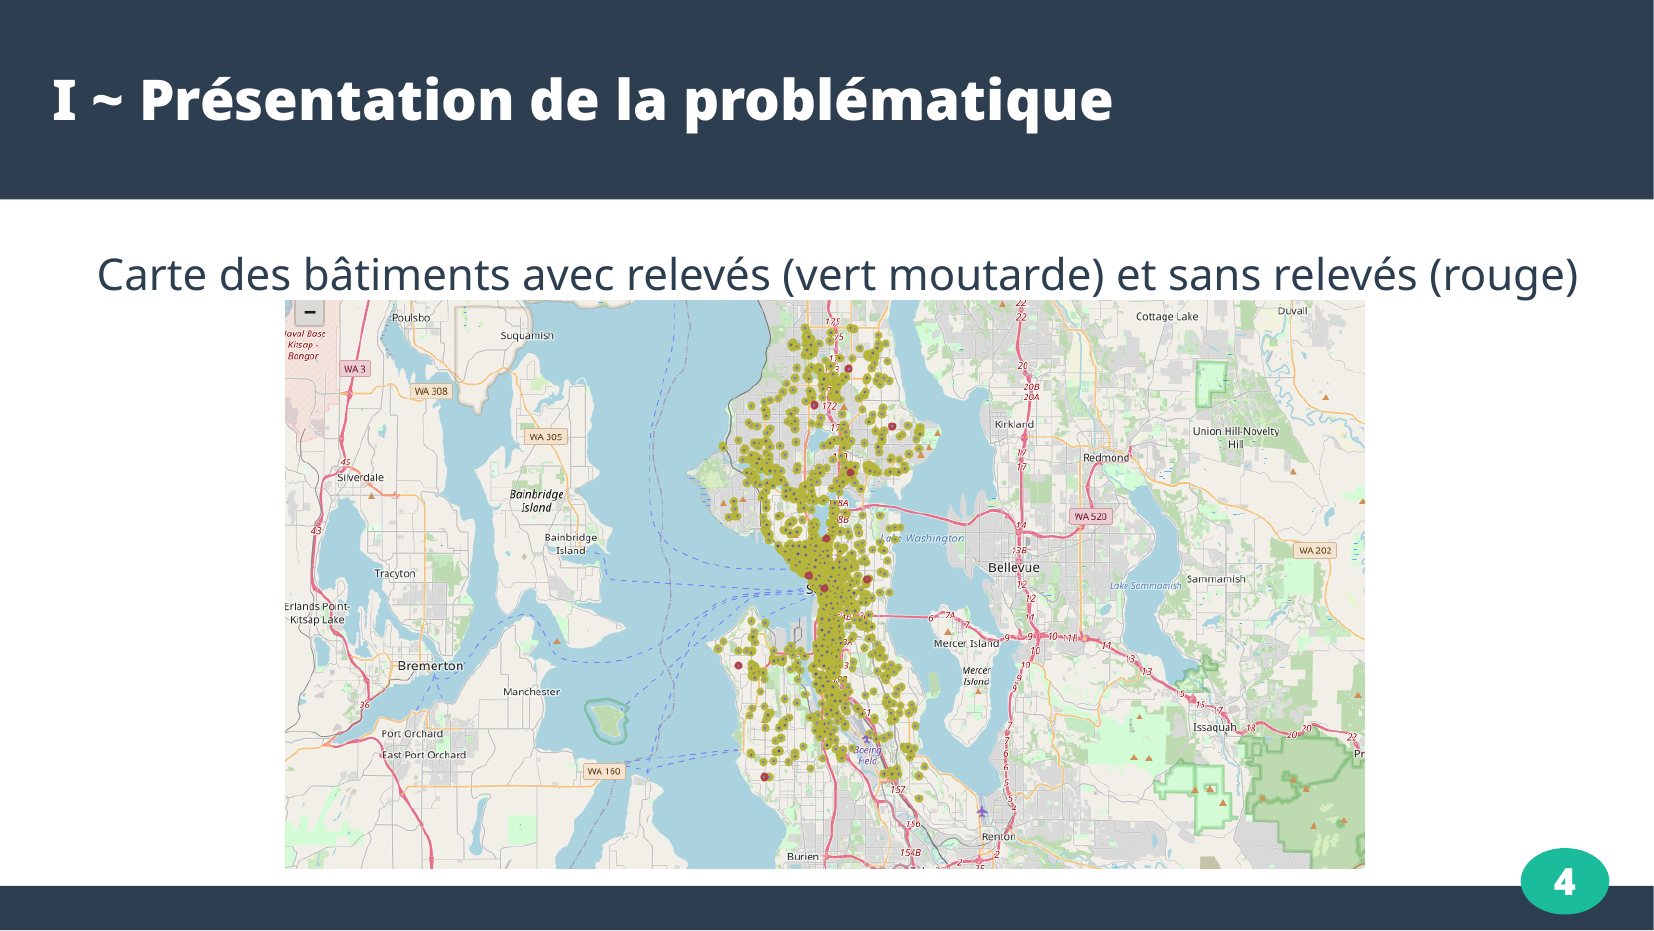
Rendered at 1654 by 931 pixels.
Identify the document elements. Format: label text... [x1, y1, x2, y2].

title I ~ Présentation de la problématique [0, 39, 1621, 158]
picture [285, 300, 1366, 869]
list Carte des bâtiments avec relevés (vert moutarde) et sans relevés (rouge) [0, 243, 1654, 376]
